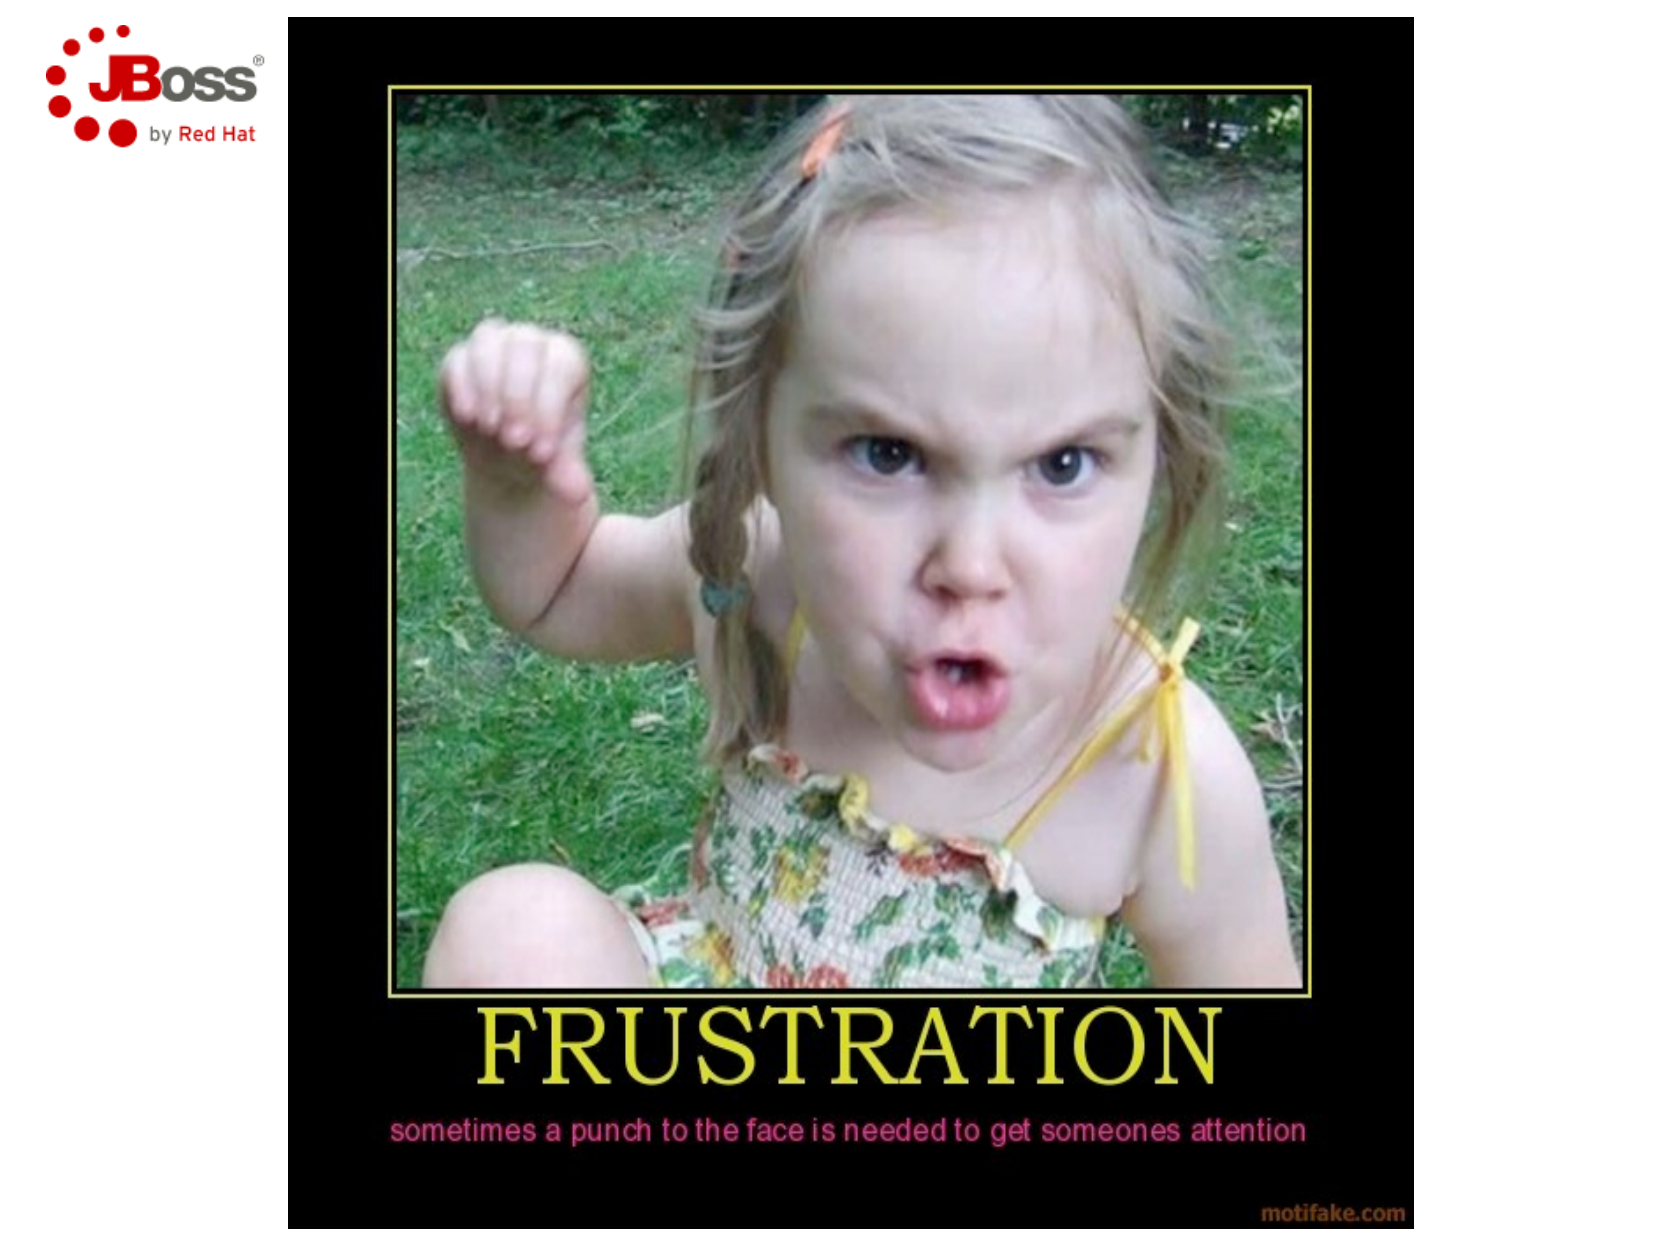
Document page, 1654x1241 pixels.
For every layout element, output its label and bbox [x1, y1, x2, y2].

picture [288, 17, 1414, 1229]
picture [46, 25, 266, 149]
